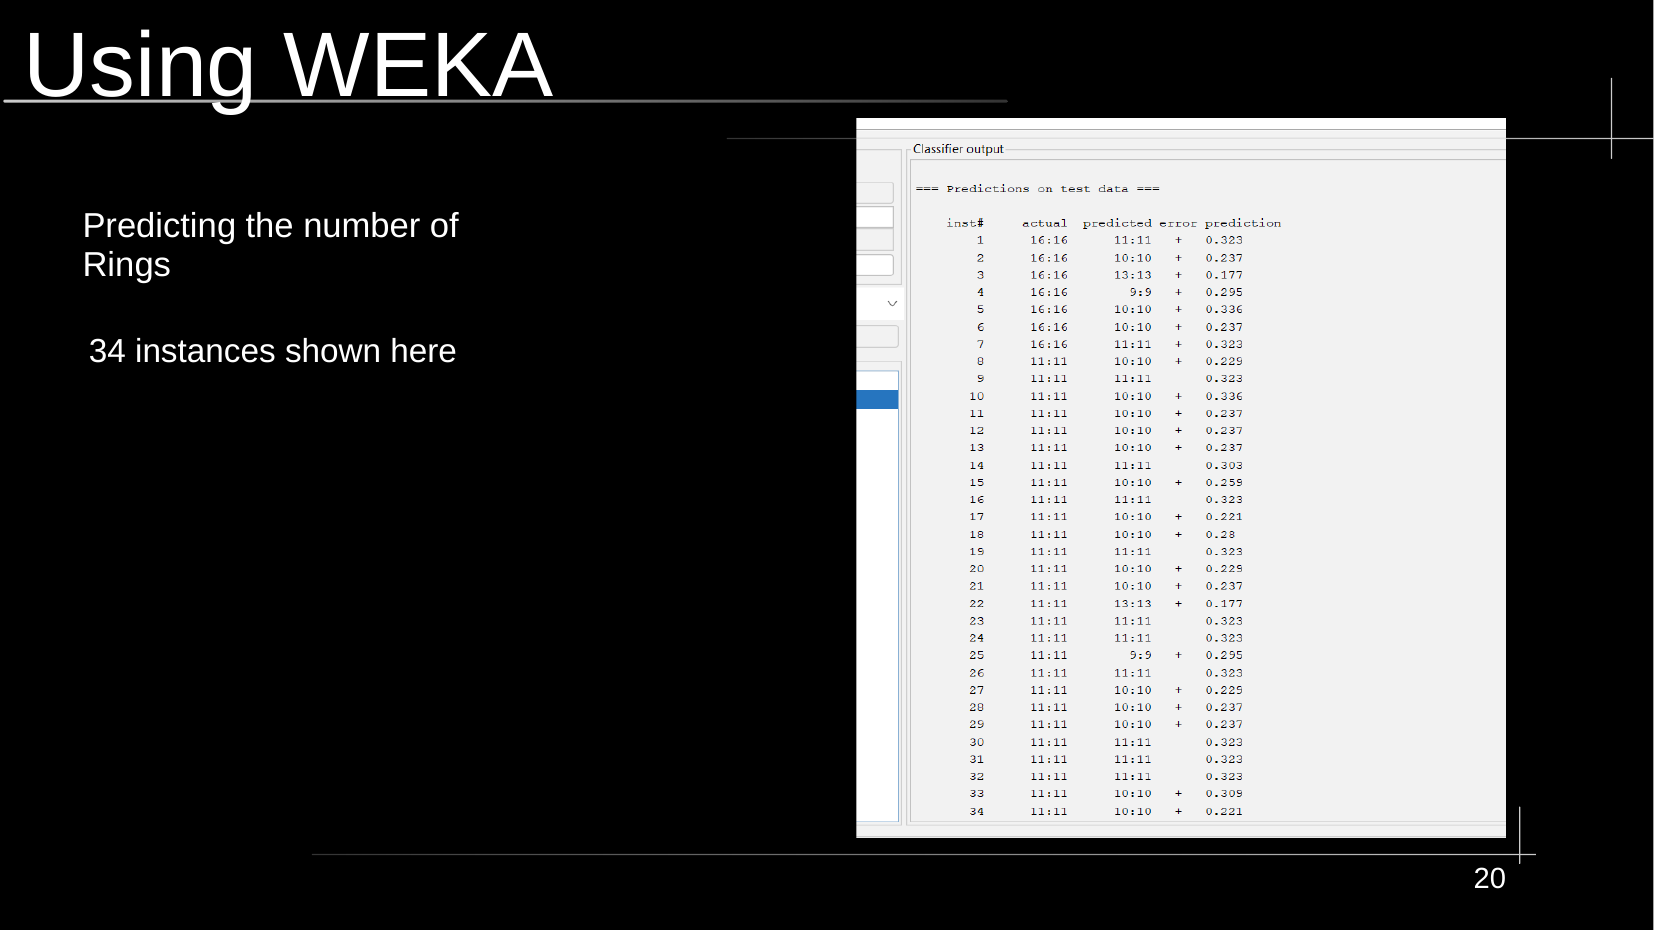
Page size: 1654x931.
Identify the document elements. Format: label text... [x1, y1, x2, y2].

picture [856, 118, 1506, 838]
text_box 34 instances shown here [74, 324, 473, 377]
title Using WEKA [23, 11, 1589, 119]
list Predicting the number of Rings [23, 206, 532, 285]
